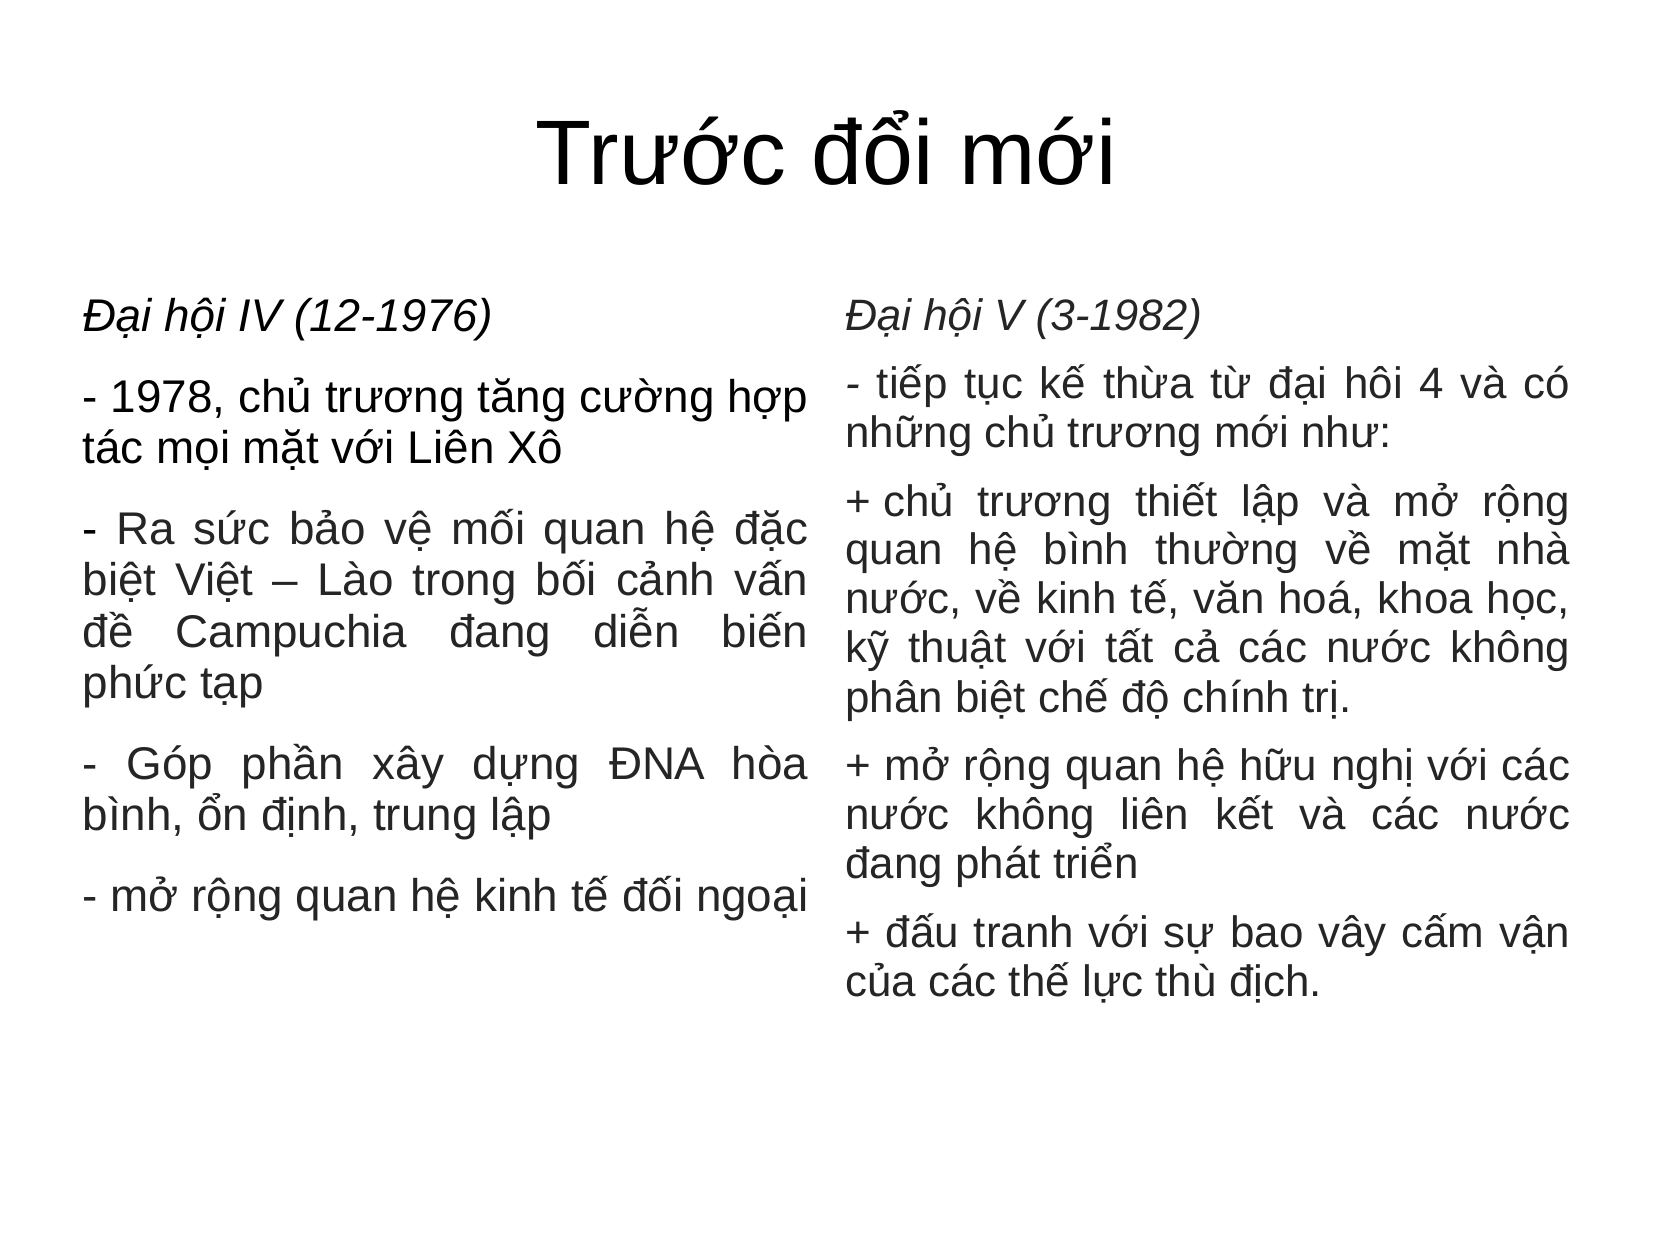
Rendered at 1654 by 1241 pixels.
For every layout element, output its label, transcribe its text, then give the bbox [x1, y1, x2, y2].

list Đại hội IV (12-1976) - 1978, chủ trương tăng cường hợp tác mọi mặt với Liên Xô - Ra sức bảo vệ mối quan hệ đặc biệt Việt – Lào trong bối cảnh vấn đề Campuchia đang diễn biến phức tạp - Góp phần xây dựng ĐNA hòa bình, ổn định, trung lập - mở rộng quan hệ kinh tế đối ngoại [82, 290, 809, 1010]
title Trước đổi mới [82, 49, 1571, 257]
list Đại hội V (3-1982) - tiếp tục kế thừa từ đại hôi 4 và có những chủ trương mới như: + chủ trương thiết lập và mở rộng quan hệ bình thường về mặt nhà nước, về kinh tế, văn hoá, khoa học, kỹ thuật với tất cả các nước không phân biệt chế độ chính trị. + mở rộng quan hệ hữu nghị với các nước không liên kết và các nước đang phát triển + đấu tranh với sự bao vây cấm vận của các thế lực thù địch. [845, 290, 1572, 1010]
